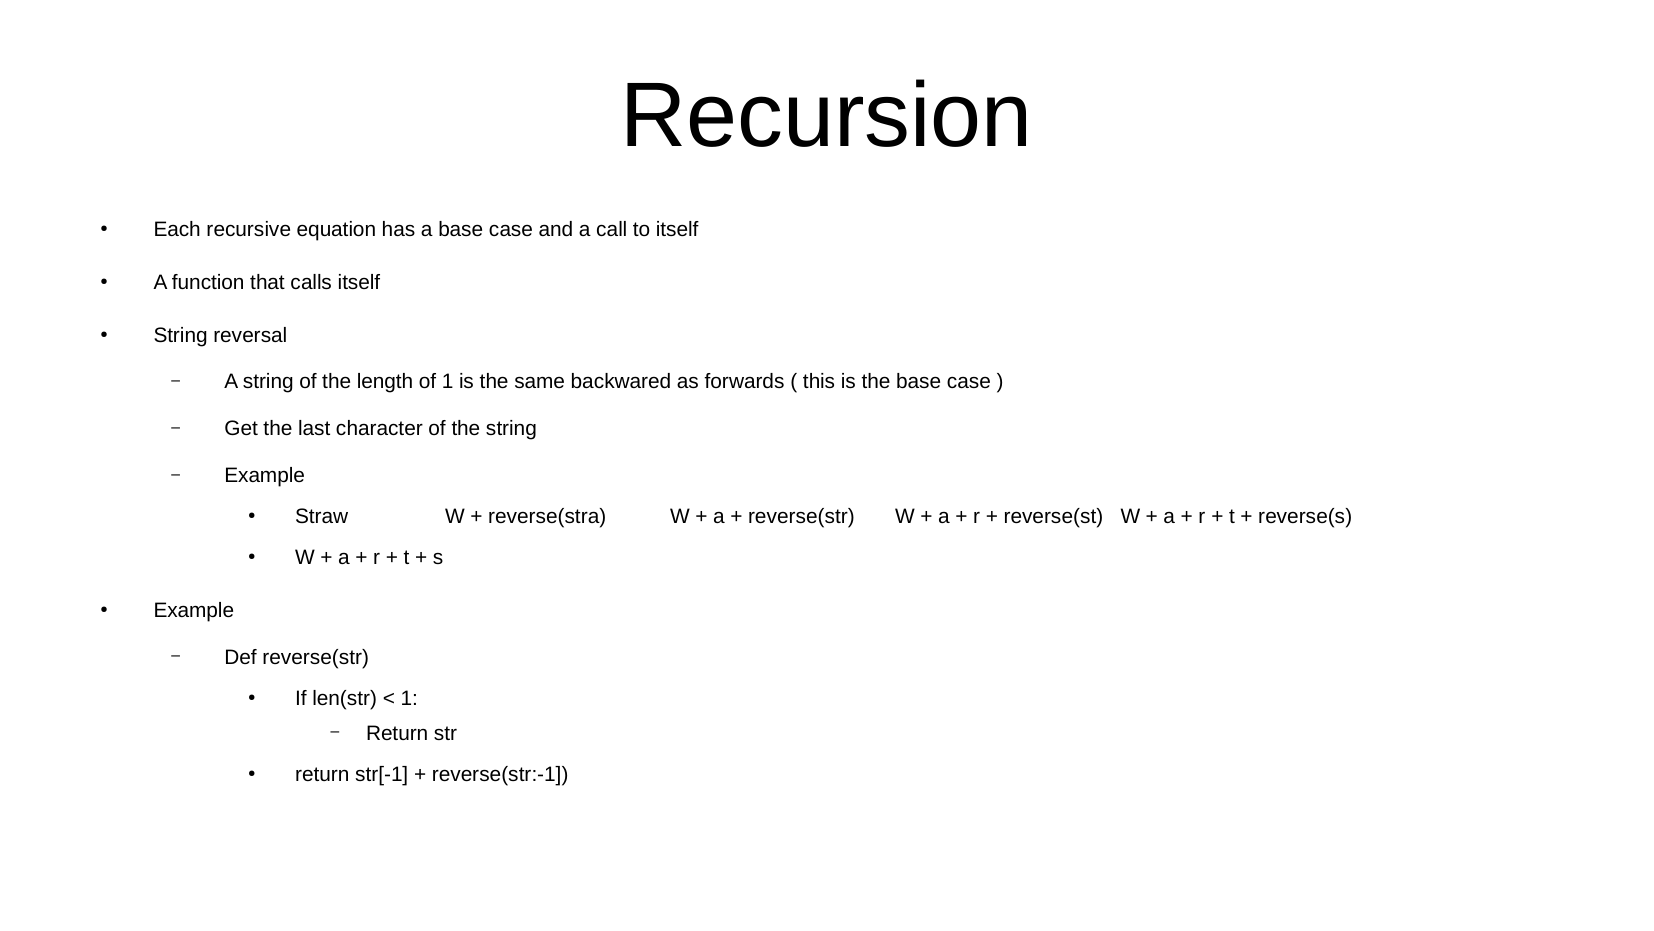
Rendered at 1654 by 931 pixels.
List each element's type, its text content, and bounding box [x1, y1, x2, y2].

list Each recursive equation has a base case and a call to itself A function that calls itself String reversal A string of the length of 1 is the same backwared as forwards ( this is the base case ) Get the last character of the string Example Straw W + reverse(stra) W + a + reverse(str) W + a + r + reverse(st) W + a + r + t + reverse(s) W + a + r + t + s Example Def reverse(str) If len(str) < 1: Return str return str[-1] + reverse(str:-1]) [82, 217, 1576, 916]
title Recursion [82, 37, 1571, 193]
